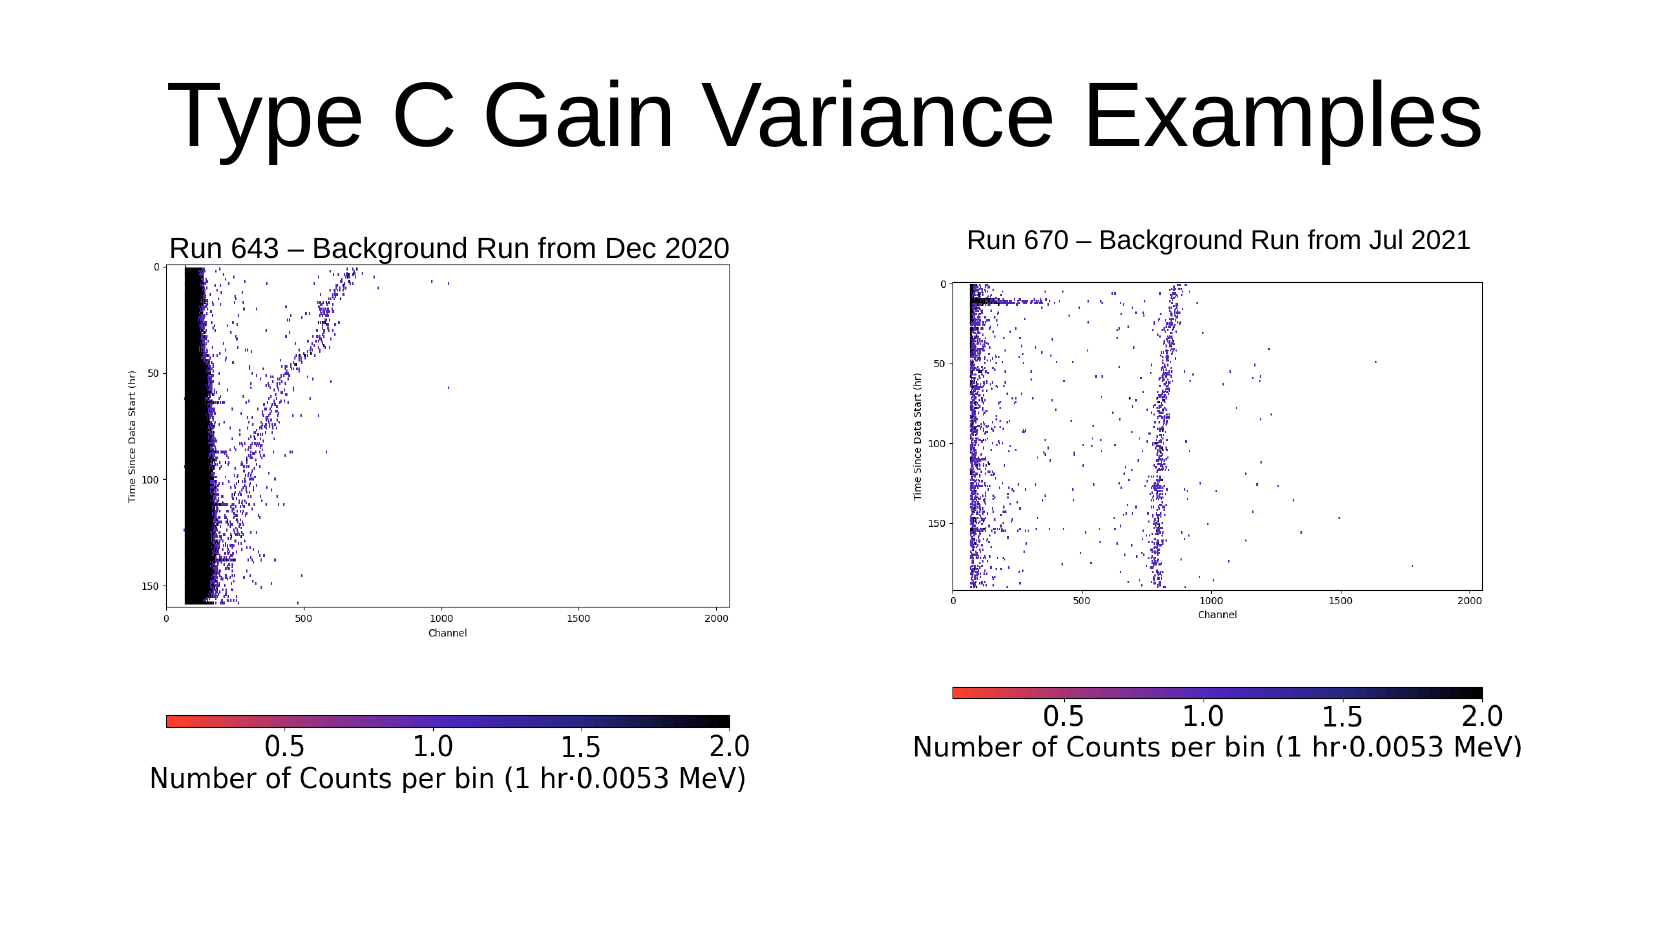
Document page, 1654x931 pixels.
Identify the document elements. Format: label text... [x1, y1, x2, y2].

picture [867, 217, 1550, 758]
picture [75, 192, 802, 793]
text_box Run 643 – Background Run from Dec 2020 [112, 225, 788, 376]
text_box Run 670 – Background Run from Jul 2021 [937, 217, 1501, 263]
title Type C Gain Variance Examples [82, 37, 1571, 193]
